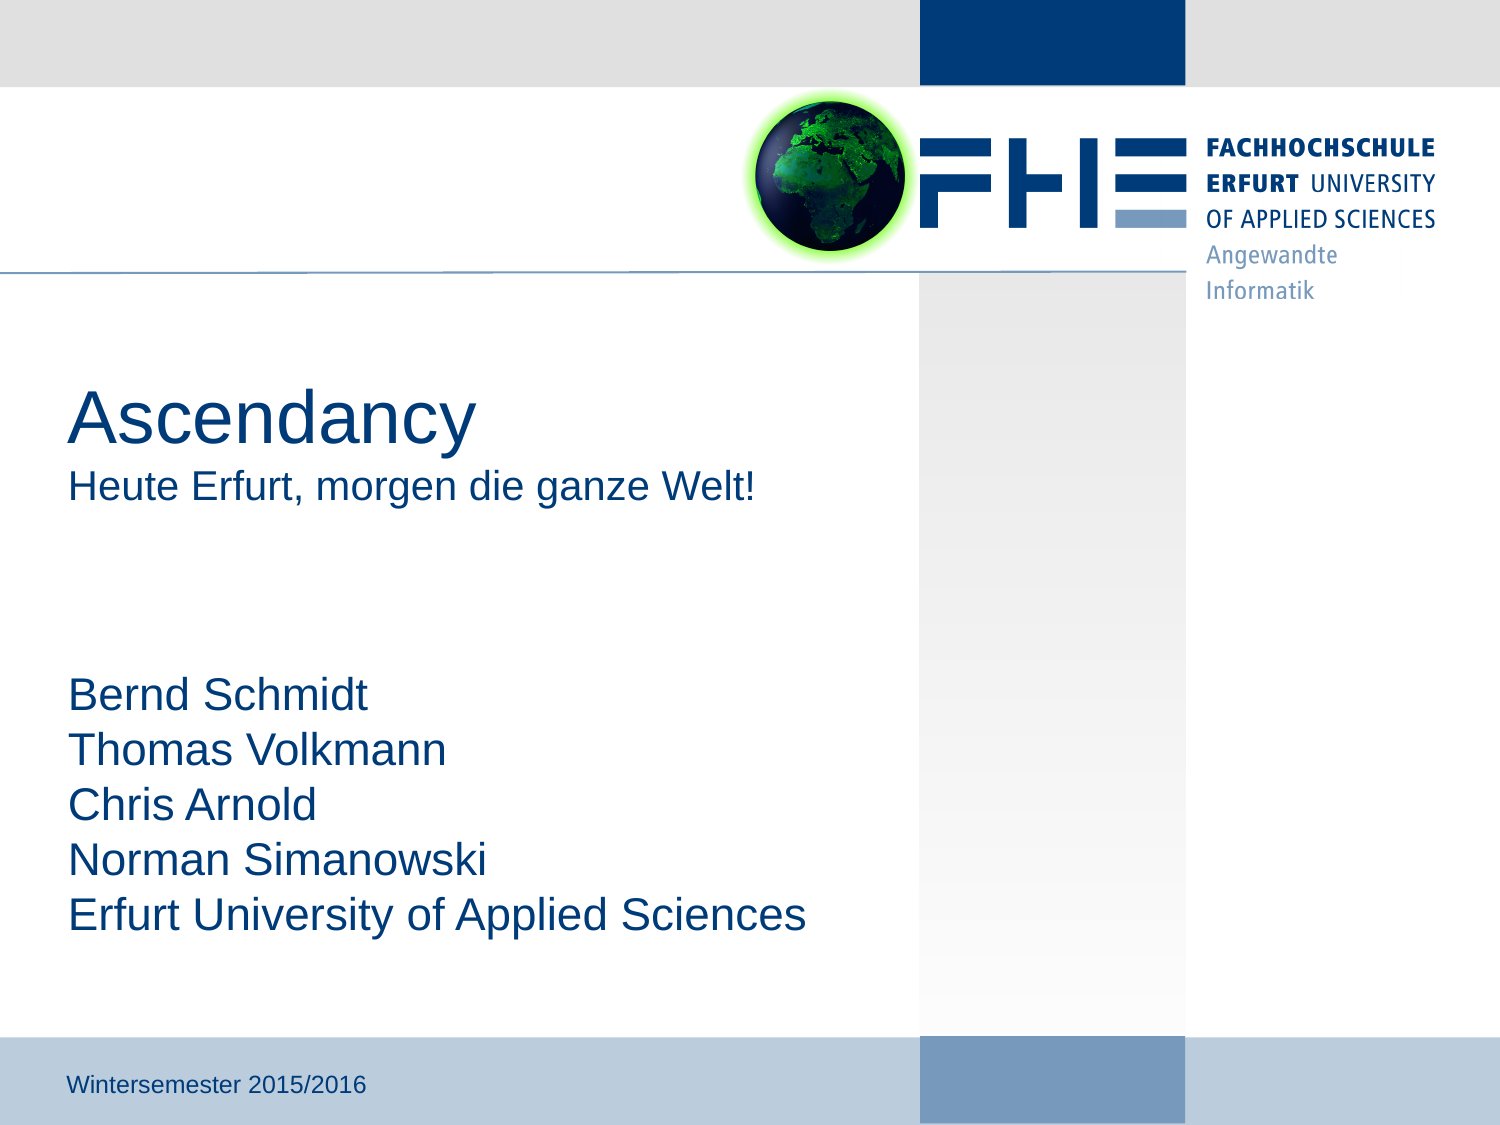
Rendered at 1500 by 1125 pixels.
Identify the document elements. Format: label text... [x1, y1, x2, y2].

picture [739, 85, 1435, 299]
title Ascendancy Heute Erfurt, morgen die ganze Welt! [53, 345, 1471, 622]
subtitle Bernd Schmidt Thomas Volkmann Chris Arnold Norman Simanowski Erfurt University of Applied Sciences [53, 657, 1471, 976]
text_box Wintersemester 2015/2016 [51, 1060, 916, 1107]
